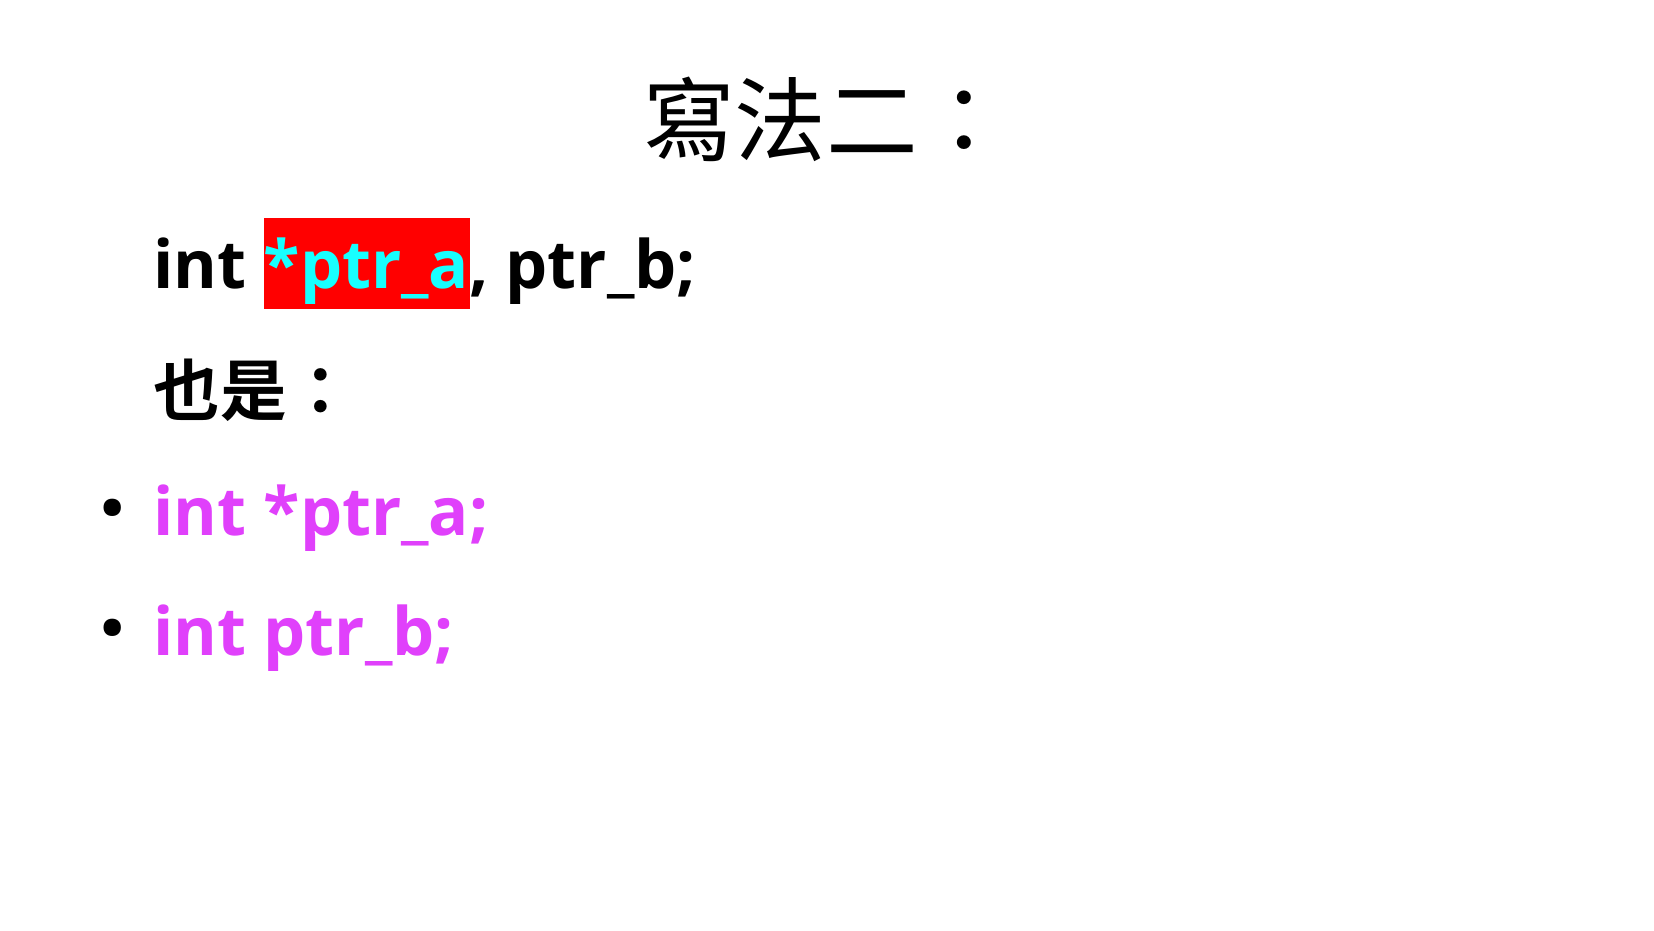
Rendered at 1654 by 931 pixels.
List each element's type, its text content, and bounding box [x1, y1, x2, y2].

list int *ptr_a, ptr_b; 也是： int *ptr_a; int ptr_b; [82, 217, 1571, 758]
title 寫法二： [82, 37, 1571, 193]
